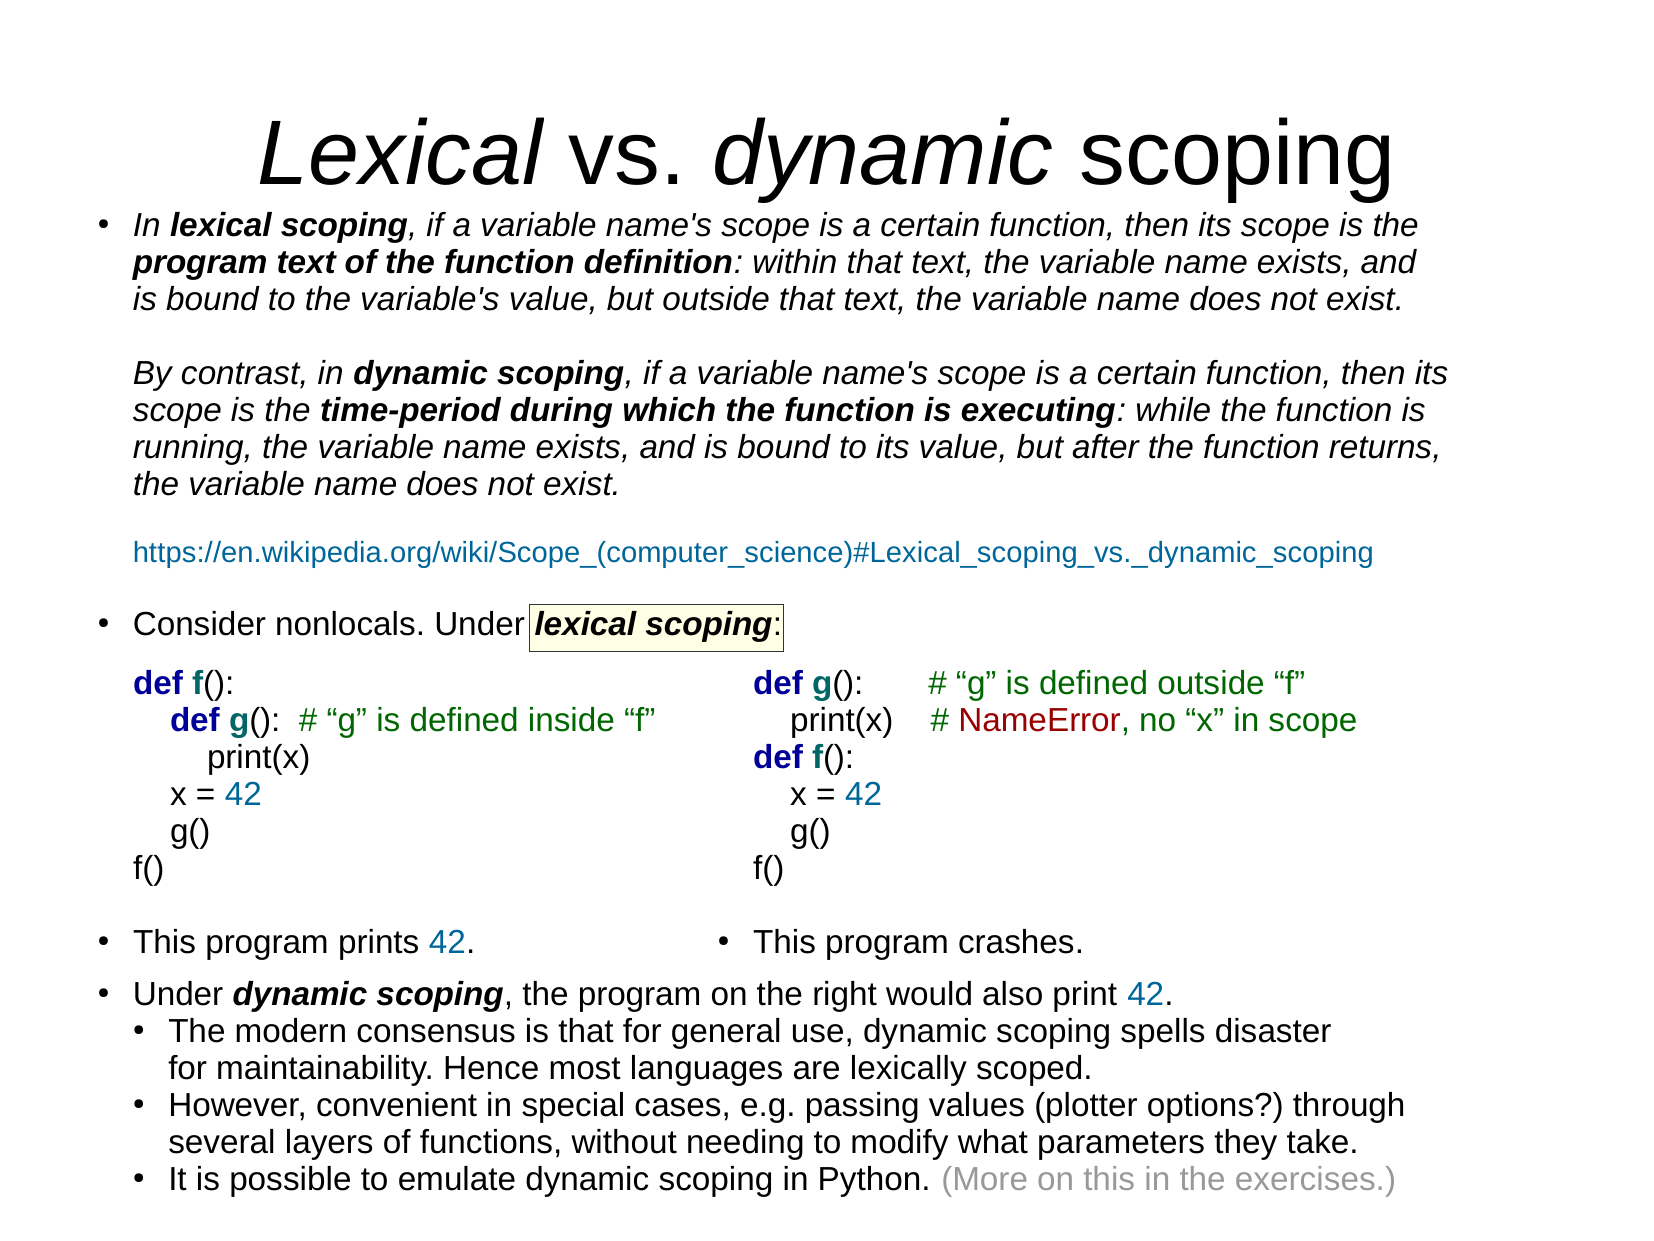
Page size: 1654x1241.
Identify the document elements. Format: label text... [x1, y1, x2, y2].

title Lexical vs. dynamic scoping [82, 49, 1571, 257]
text_box def g(): # “g” is defined outside “f” print(x) # NameError, no “x” in scope def f(): x = 42 g() f() This program crashes. [702, 656, 1373, 972]
text_box In lexical scoping, if a variable name's scope is a certain function, then its scope is the program text of the function definition: within that text, the variable name exists, and is bound to the variable's value, but outside that text, the variable name does not exist. By contrast, in dynamic scoping, if a variable name's scope is a certain function, then its scope is the time-period during which the function is executing: while the function is running, the variable name exists, and is bound to its value, but after the function returns, the variable name does not exist. https://en.wikipedia.org/wiki/Scope_(computer_science)#Lexical_scoping_vs._dynamic_scoping Consider nonlocals. Under lexical scoping: Under dynamic scoping, the program on the right would also print 42. The modern consensus is that for general use, dynamic scoping spells disaster for maintainability. Hence most languages are lexically scoped. However, convenient in special cases, e.g. passing values (plotter options?) through several layers of functions, without needing to modify what parameters they take. It is possible to emulate dynamic scoping in Python. (More on this in the exercises.) [82, 199, 1561, 1218]
text_box def f(): def g(): # “g” is defined inside “f” print(x) x = 42 g() f() This program prints 42. [82, 656, 672, 972]
